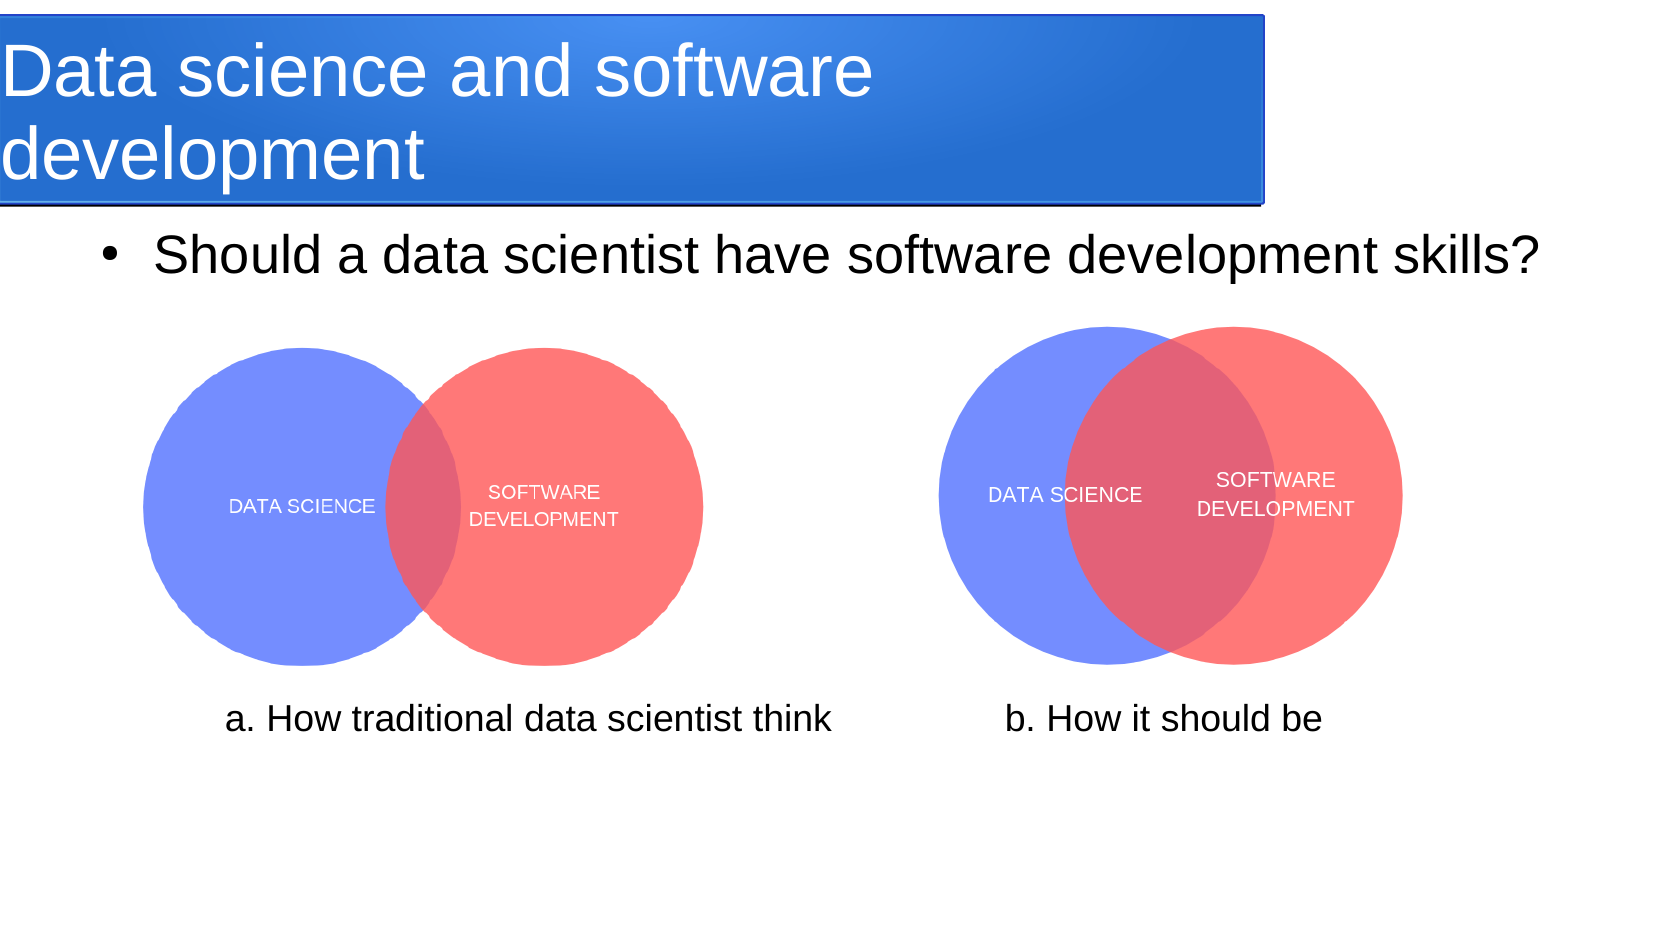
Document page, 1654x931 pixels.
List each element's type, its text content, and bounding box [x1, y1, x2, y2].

list Should a data scientist have software development skills? [82, 224, 1571, 764]
picture [854, 284, 1485, 706]
title Data science and software development [0, 28, 1276, 195]
picture [125, 308, 720, 705]
text_box a. How traditional data scientist think [209, 689, 870, 750]
text_box b. How it should be [989, 689, 1470, 750]
